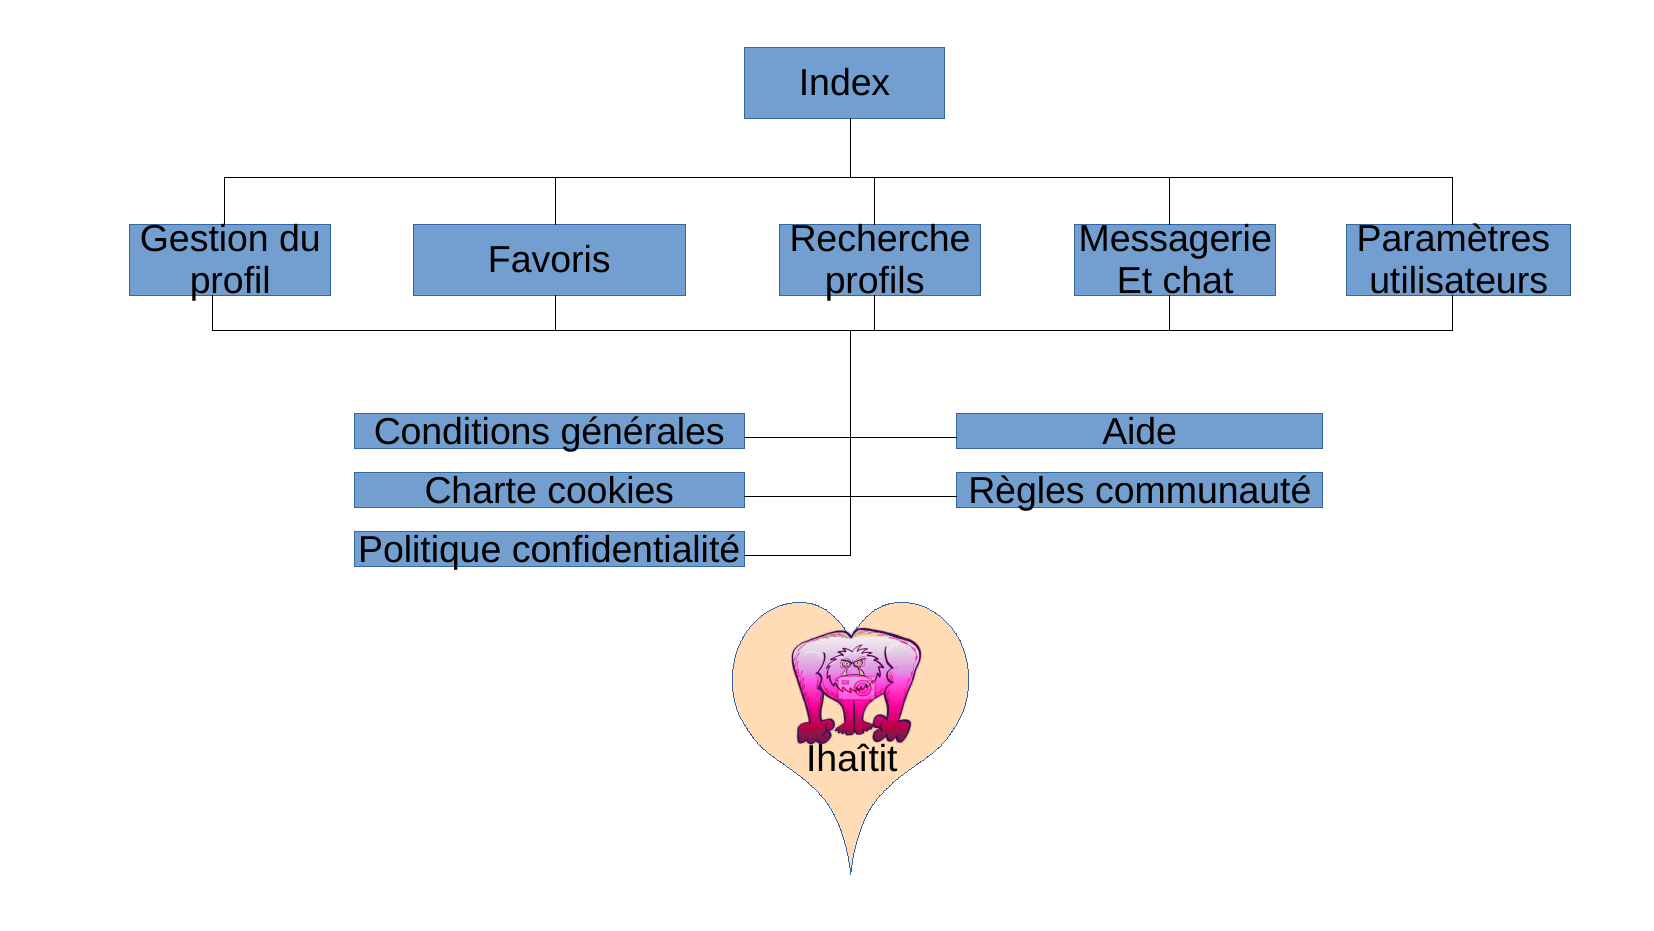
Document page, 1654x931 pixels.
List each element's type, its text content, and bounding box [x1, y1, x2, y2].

text_box Paramètres utilisateurs [1346, 224, 1571, 296]
text_box Messagerie Et chat [1074, 224, 1276, 296]
text_box Ihaîtit [732, 602, 969, 875]
text_box Favoris [413, 224, 686, 296]
text_box Règles communauté [956, 472, 1323, 508]
text_box Conditions générales [354, 413, 745, 449]
text_box Recherche profils [779, 224, 981, 296]
text_box Gestion du profil [129, 224, 331, 296]
text_box Aide [956, 413, 1323, 449]
picture [791, 627, 922, 745]
text_box Politique confidentialité [354, 531, 745, 567]
text_box Index [744, 47, 945, 119]
text_box Charte cookies [354, 472, 745, 508]
